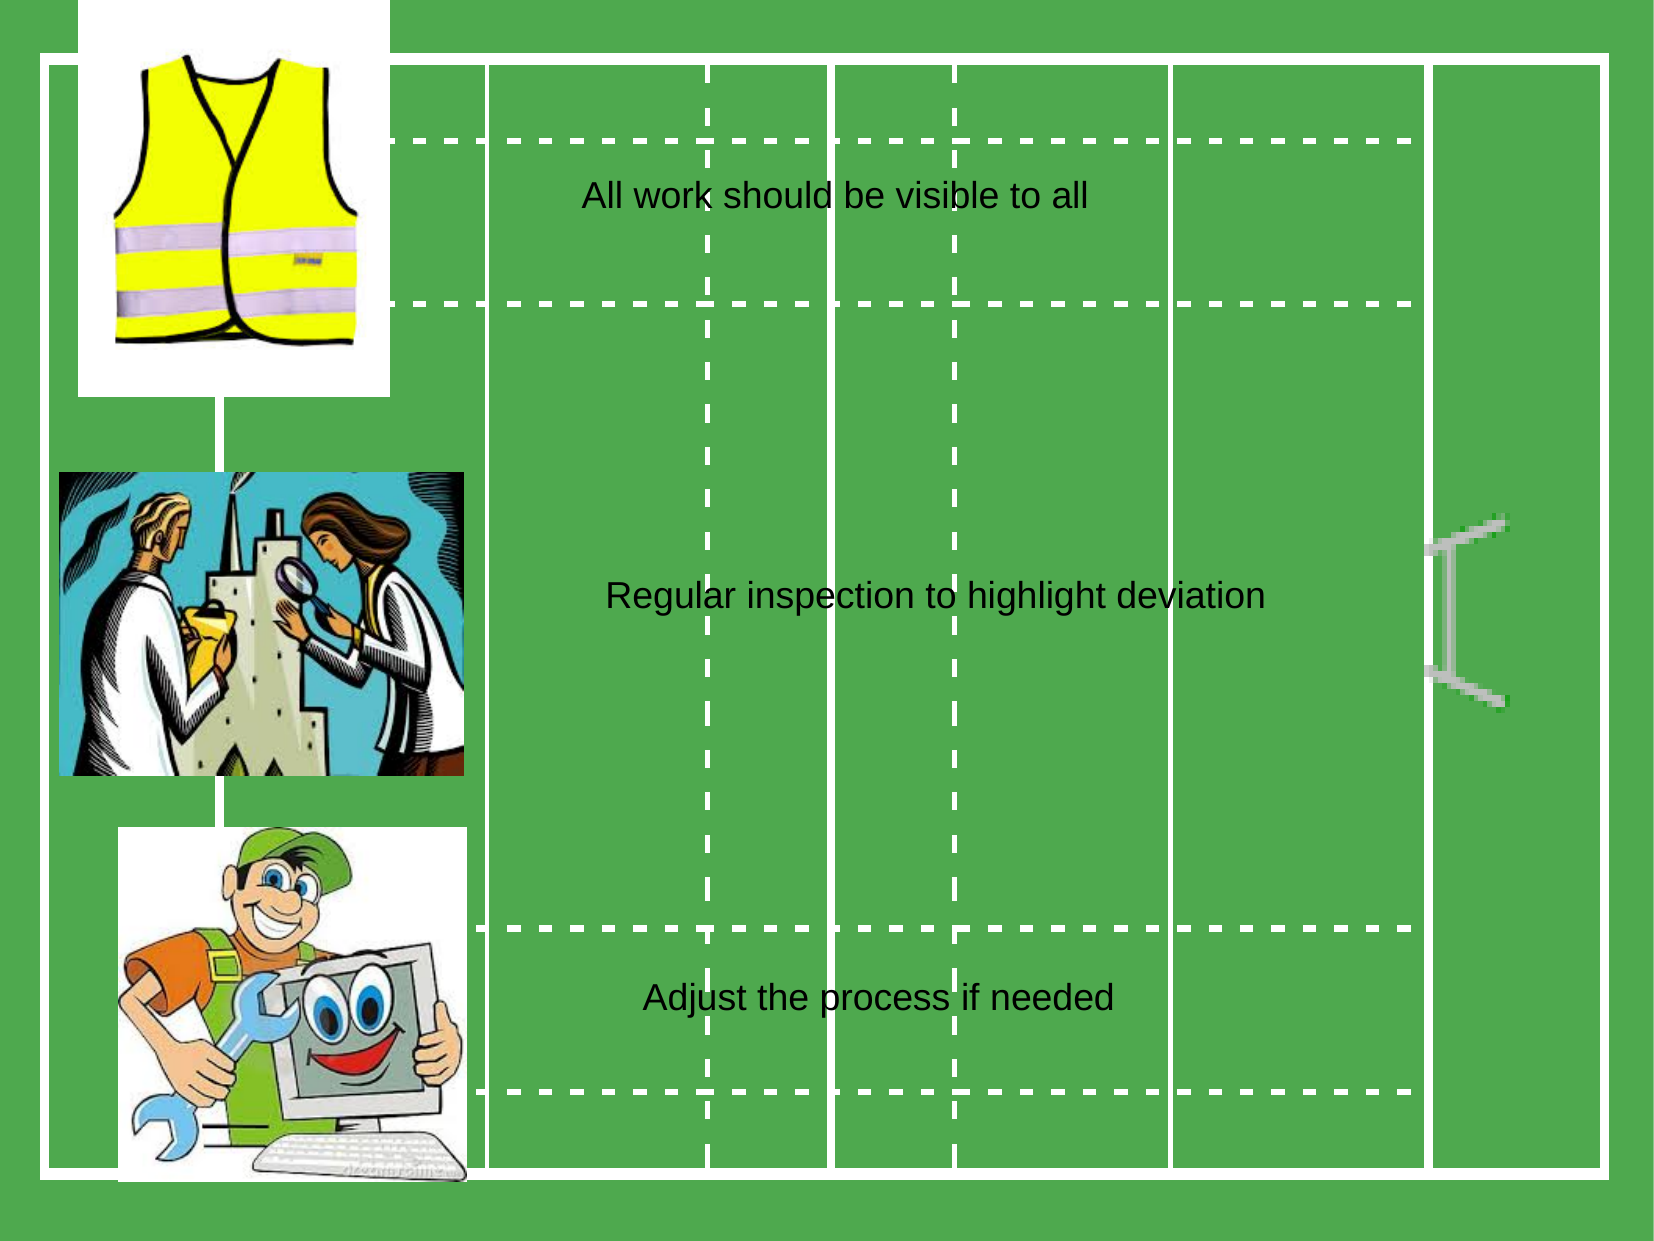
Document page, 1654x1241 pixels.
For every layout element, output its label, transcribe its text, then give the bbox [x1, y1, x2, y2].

text_box Adjust the process if needed [627, 968, 1130, 1026]
text_box All work should be visible to all [566, 167, 1104, 225]
text_box Regular inspection to highlight deviation [590, 566, 1281, 624]
picture [0, 0, 1654, 1241]
